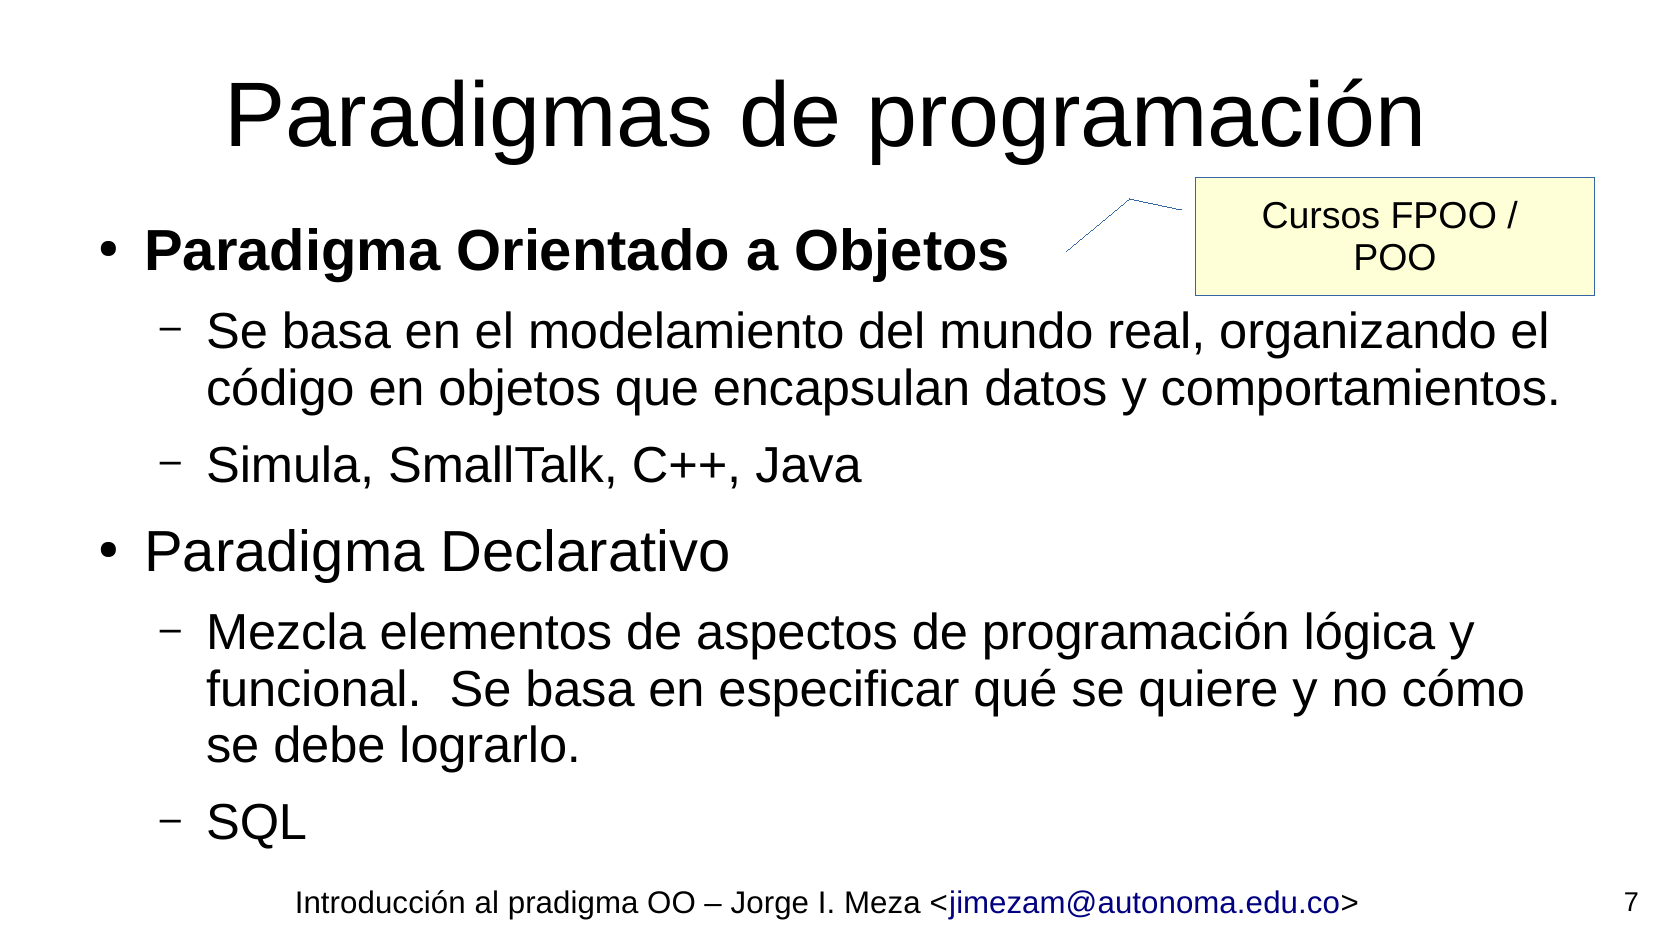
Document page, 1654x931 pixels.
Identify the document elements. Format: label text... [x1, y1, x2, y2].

list Paradigma Orientado a Objetos Se basa en el modelamiento del mundo real, organizando el código en objetos que encapsulan datos y comportamientos. Simula, SmallTalk, C++, Java Paradigma Declarativo Mezcla elementos de aspectos de programación lógica y funcional. Se basa en especificar qué se quiere y no cómo se debe lograrlo. SQL [82, 217, 1571, 879]
text_box Cursos FPOO / POO [1196, 177, 1594, 295]
title Paradigmas de programación [82, 37, 1571, 193]
